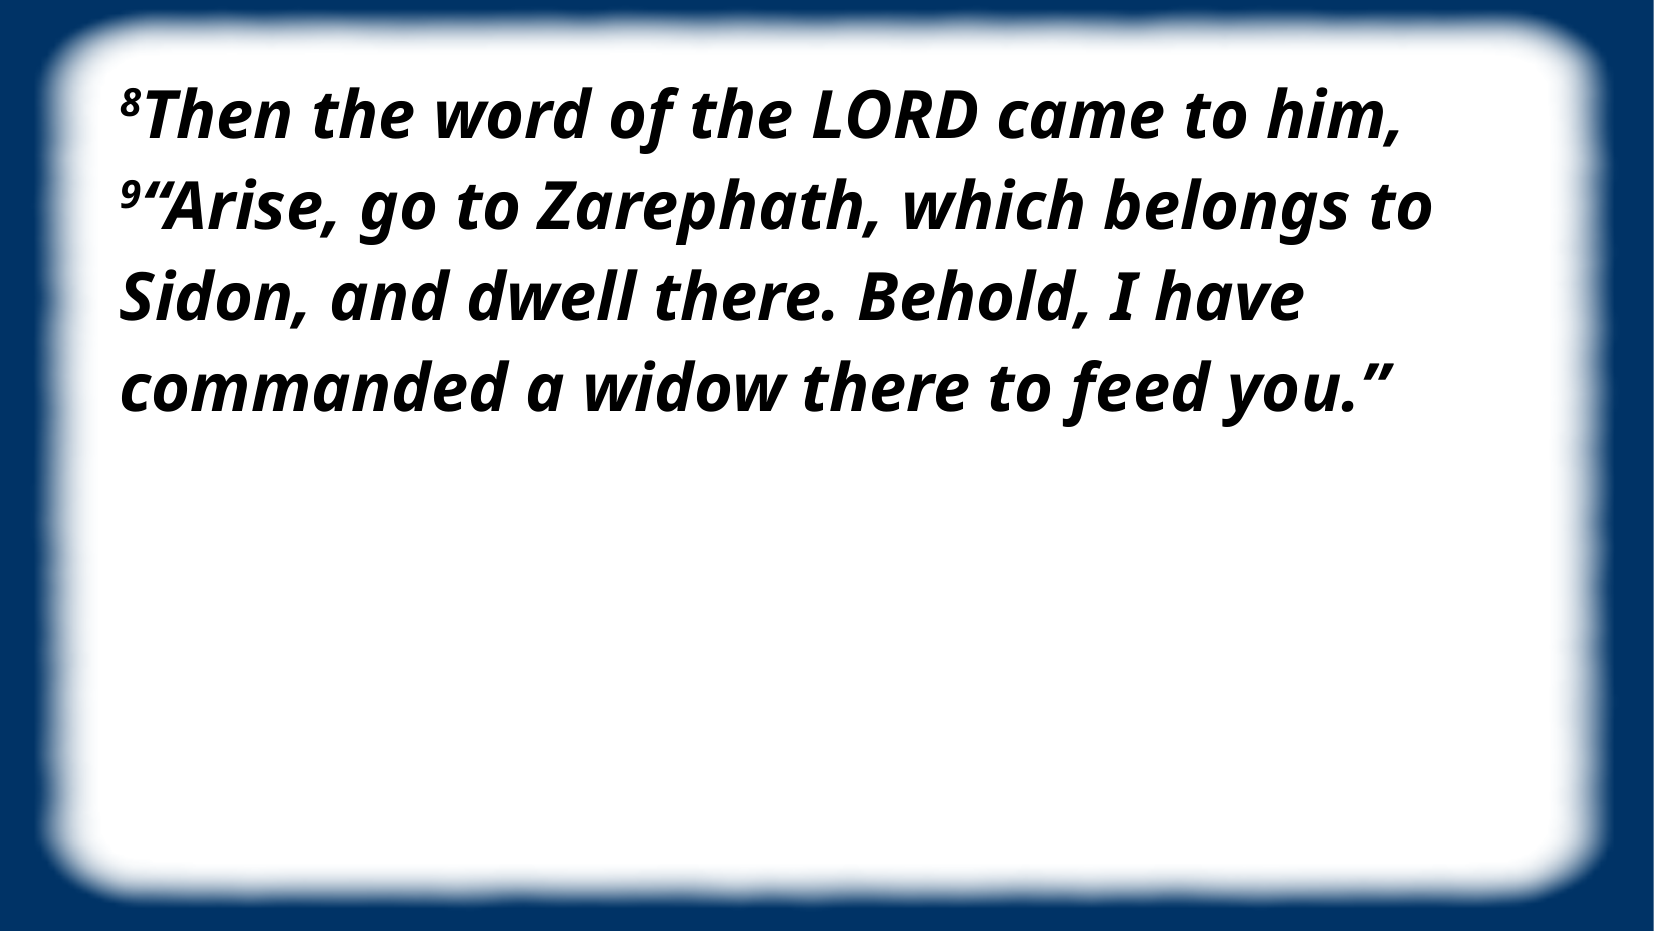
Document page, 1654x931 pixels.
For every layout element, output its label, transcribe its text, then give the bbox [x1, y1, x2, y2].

text_box 8Then the word of the LORD came to him, 9“Arise, go to Zarephath, which belongs to Sidon, and dwell there. Behold, I have commanded a widow there to feed you.” [105, 60, 1546, 430]
picture [0, 0, 1654, 931]
